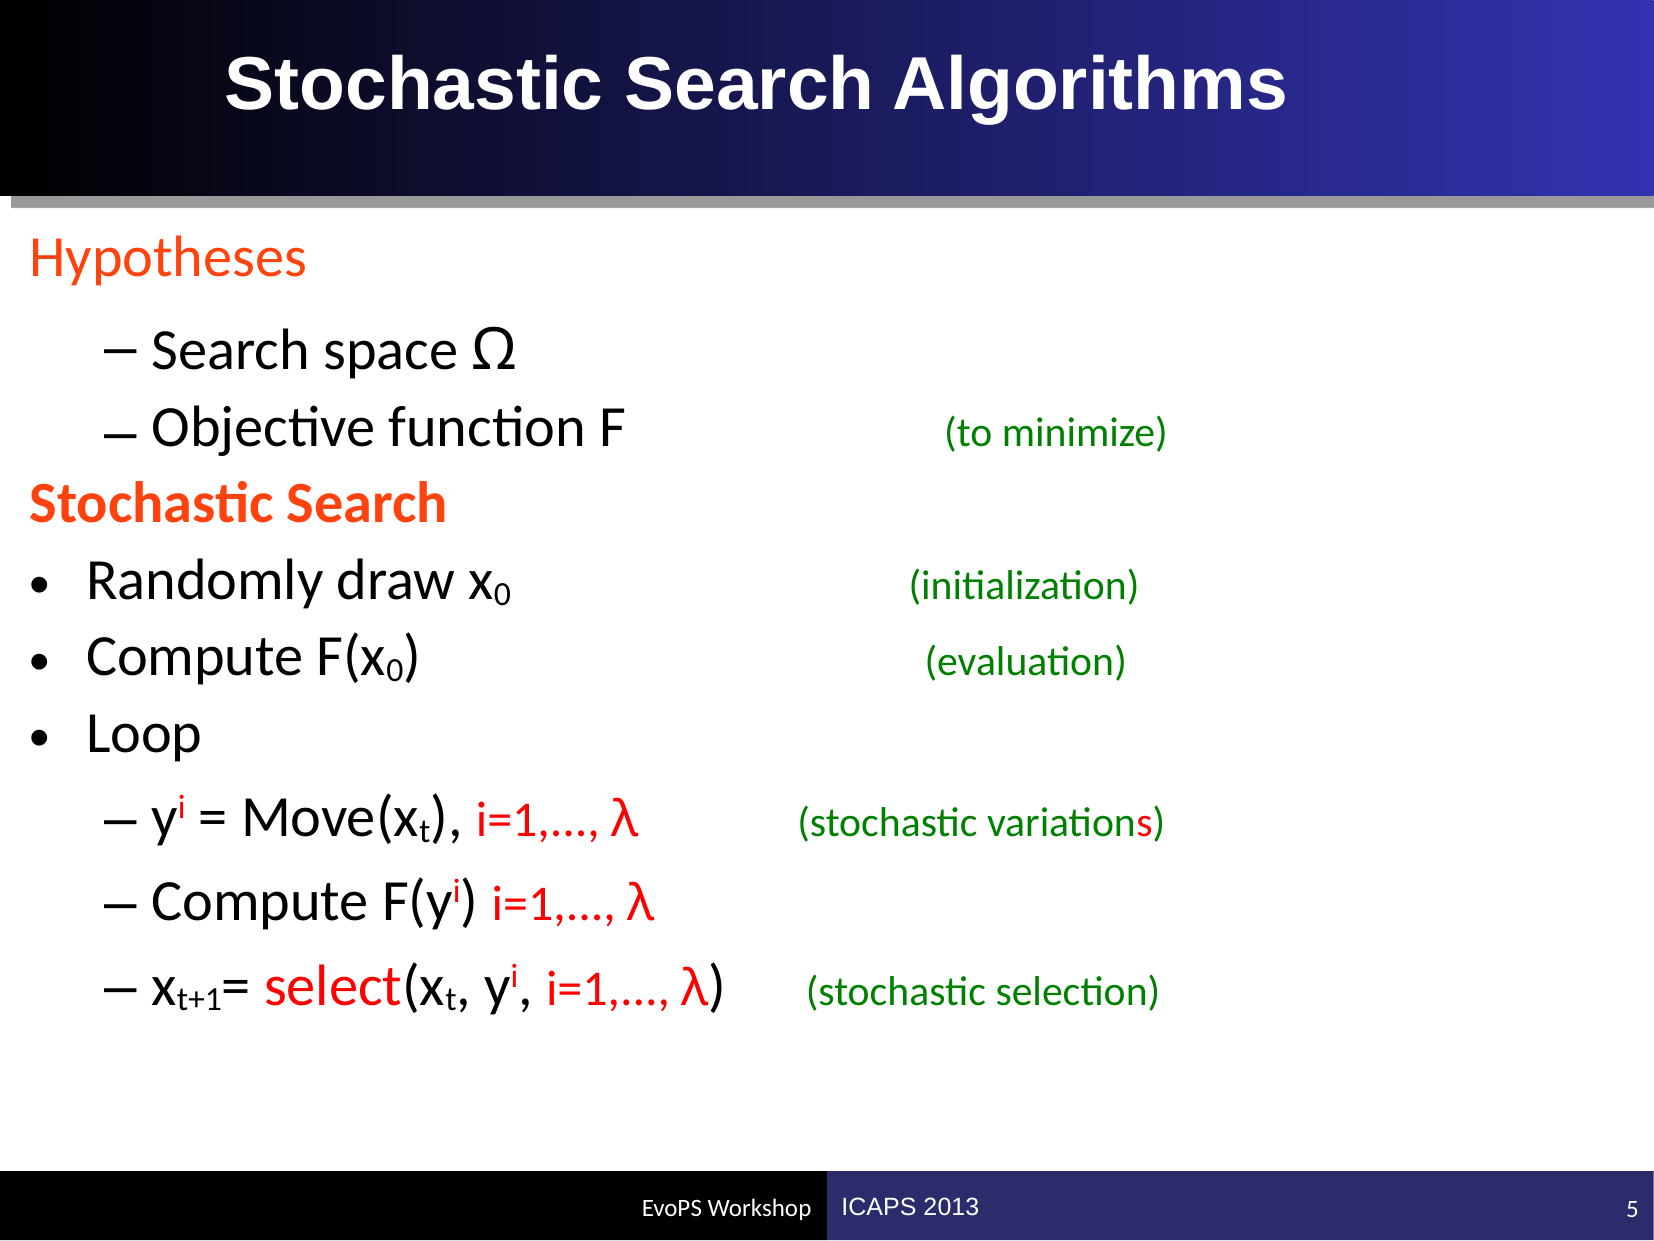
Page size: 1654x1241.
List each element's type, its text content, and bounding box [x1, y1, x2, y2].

list Hypotheses Search space Ω Objective function F (to minimize) Stochastic Search Randomly draw x0 (initialization) Compute F(x0) (evaluation) Loop yi = Move(xt), i=1,..., λ (stochastic variations) Compute F(yi) i=1,..., λ xt+1= select(xt, yi, i=1,..., λ) (stochastic selection) [15, 225, 1623, 1141]
text_box Stochastic Search Algorithms [210, 34, 1381, 151]
